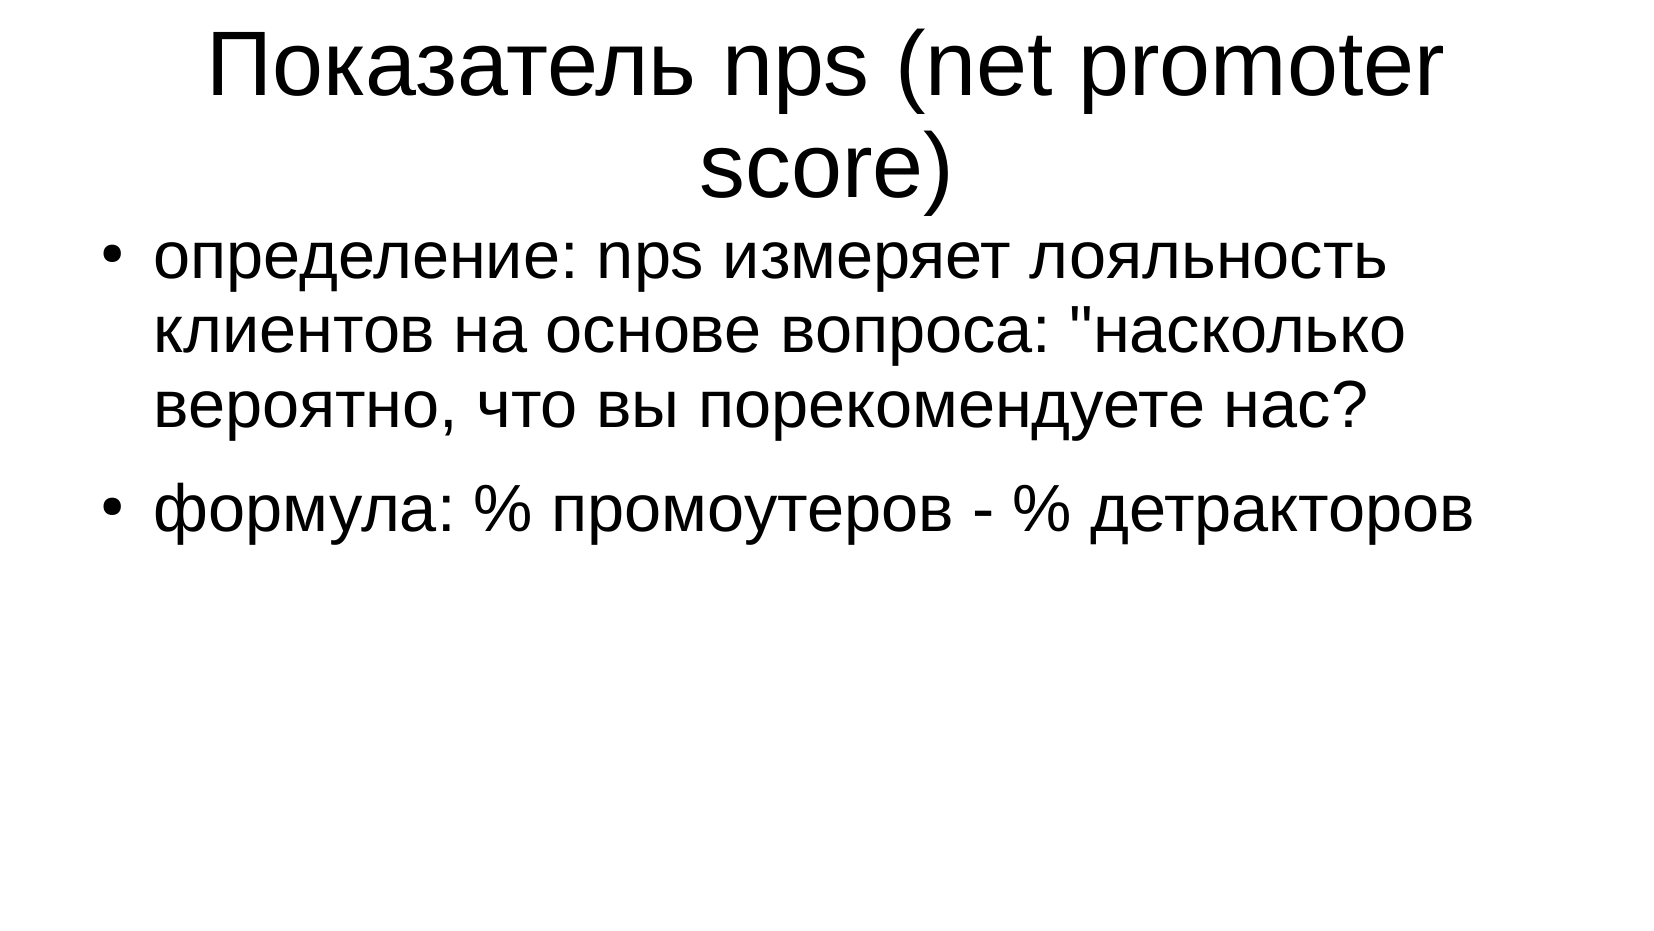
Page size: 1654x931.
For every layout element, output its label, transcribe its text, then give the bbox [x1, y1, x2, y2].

list определение: nps измеряет лояльность клиентов на основе вопроса: "насколько вероятно, что вы порекомендуете нас? формула: % промоутеров - % детракторов [82, 217, 1571, 758]
title Показатель nps (net promoter score) [82, 12, 1571, 217]
